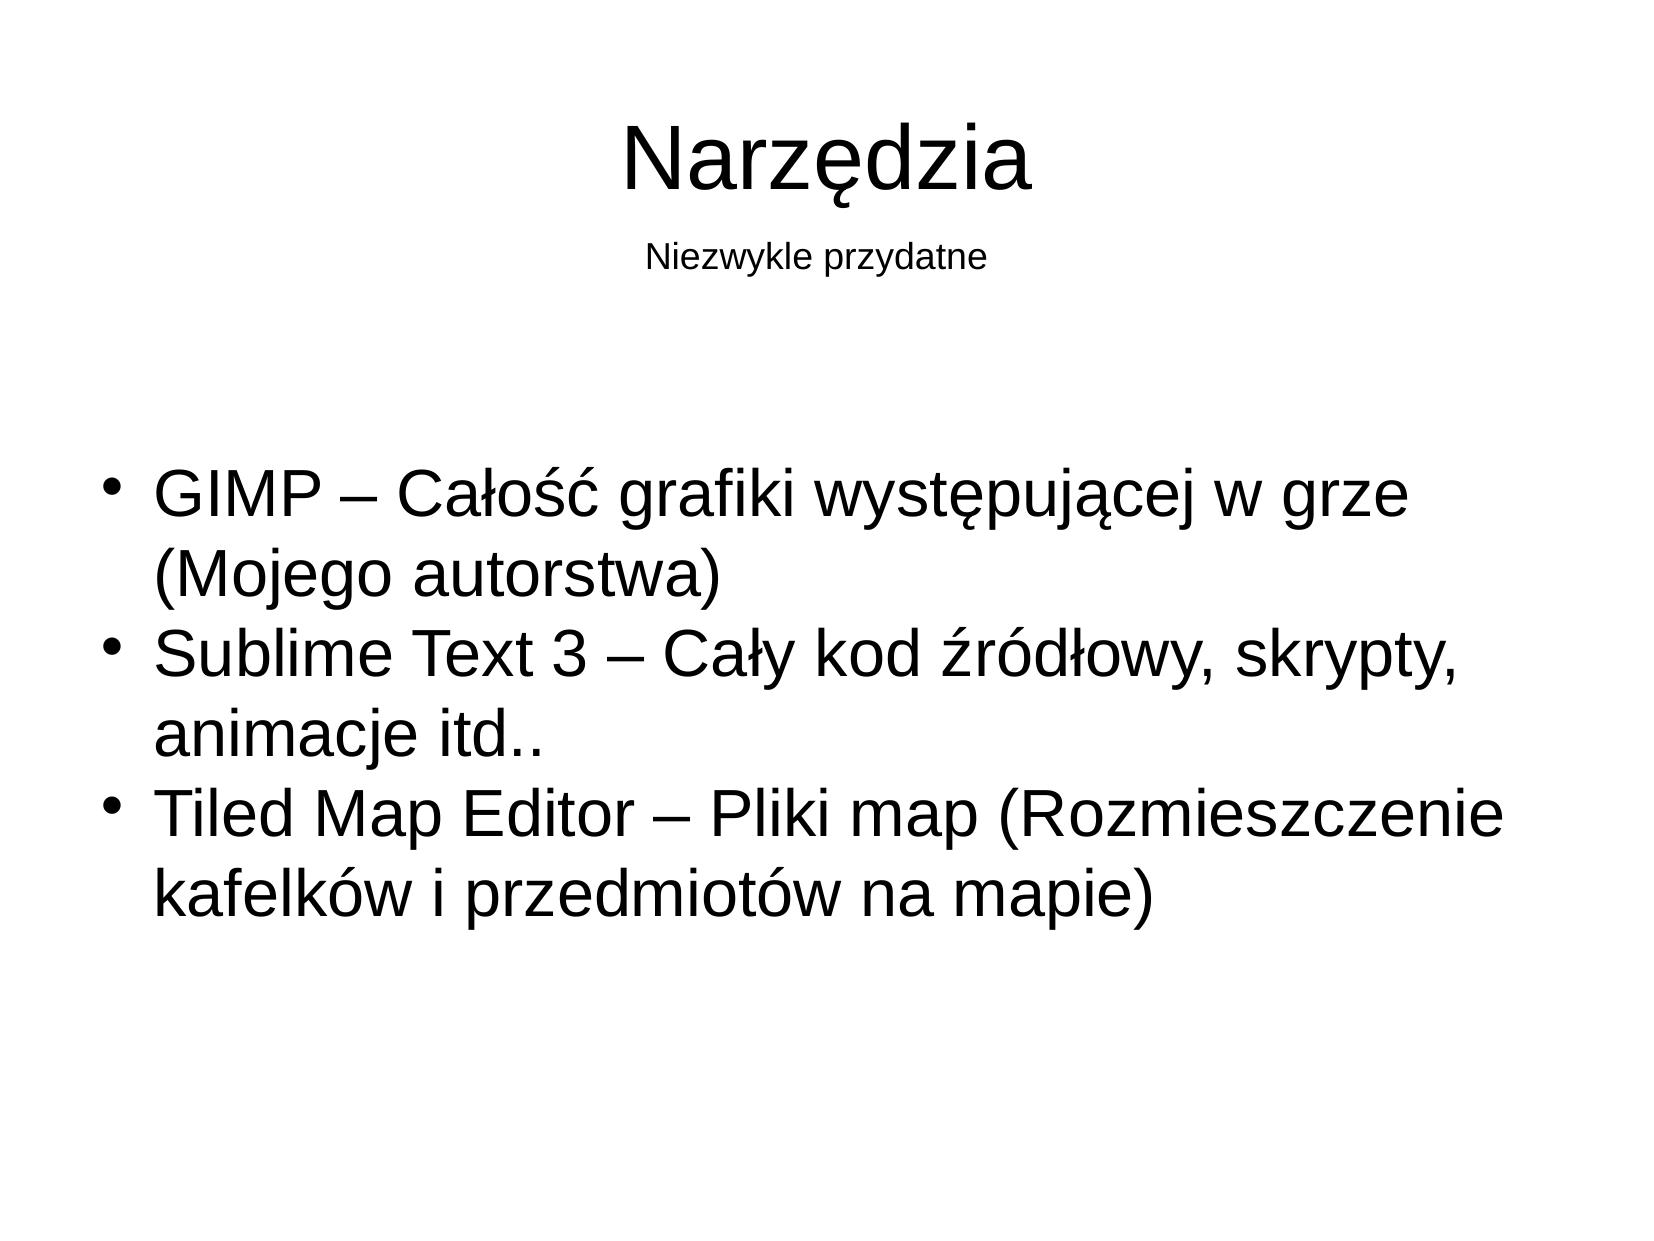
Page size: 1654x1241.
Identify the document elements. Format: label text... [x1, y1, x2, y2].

text_box Niezwykle przydatne [629, 224, 1066, 282]
text_box GIMP – Całość grafiki występującej w grze (Mojego autorstwa) Sublime Text 3 – Cały kod źródłowy, skrypty, animacje itd.. Tiled Map Editor – Pliki map (Rozmieszczenie kafelków i przedmiotów na mapie) [82, 450, 1571, 1169]
text_box Narzędzia [82, 49, 1571, 256]
